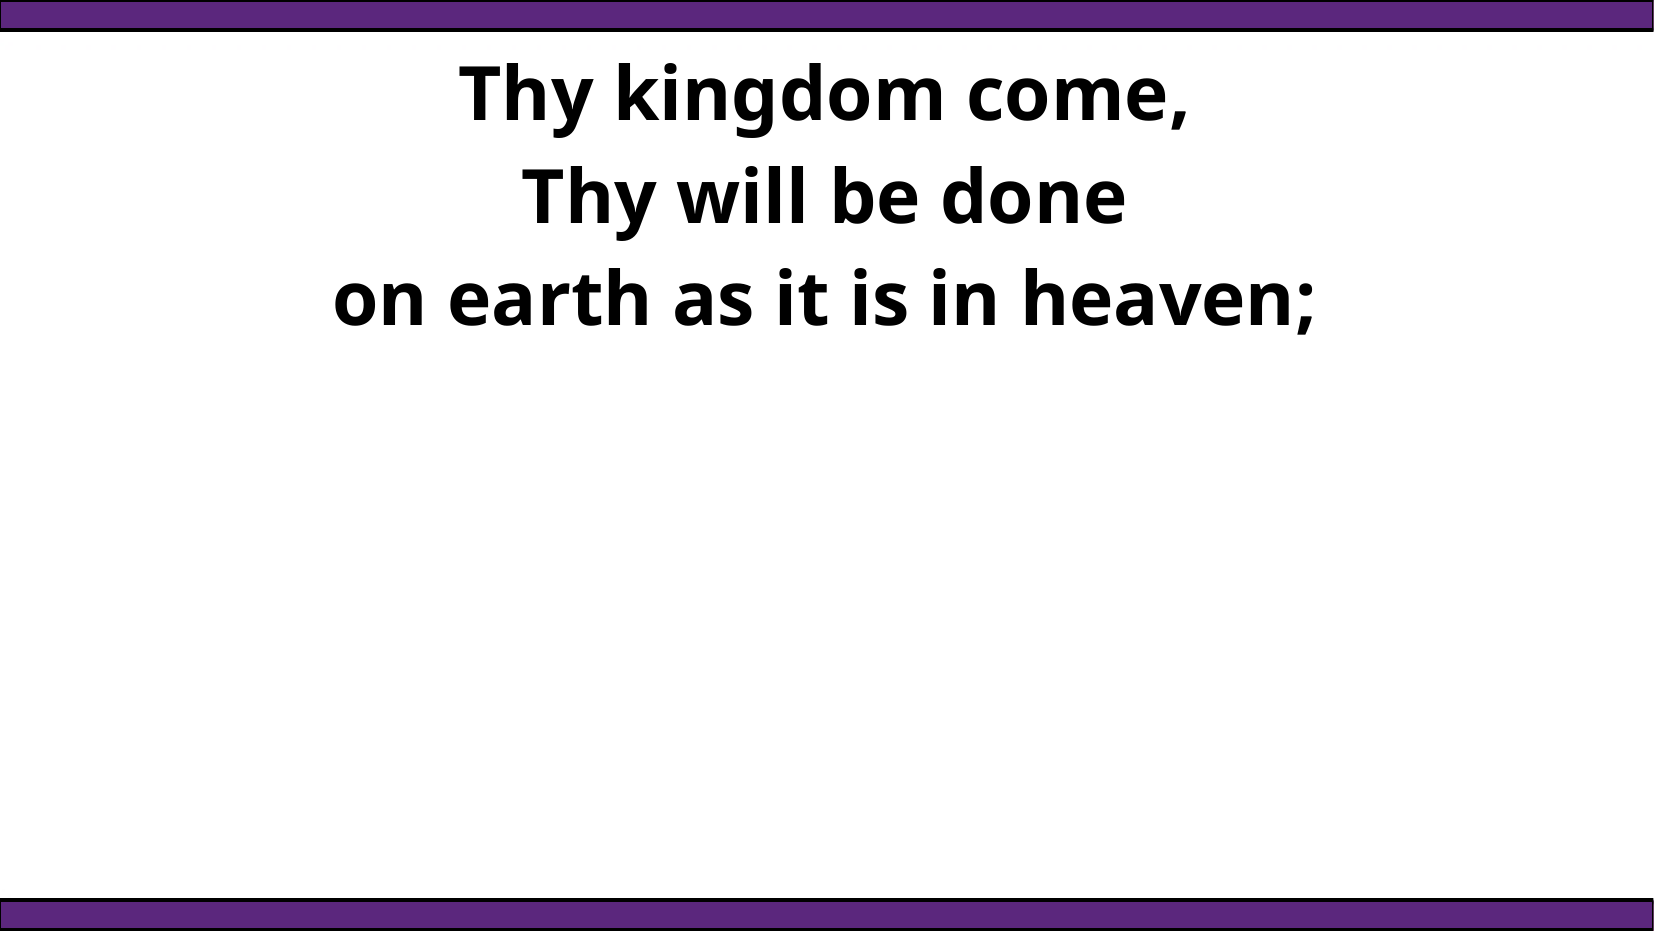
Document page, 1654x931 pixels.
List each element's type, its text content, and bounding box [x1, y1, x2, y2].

text_box [0, 0, 1654, 31]
text_box [0, 900, 1654, 931]
picture [0, 31, 1654, 900]
text_box Thy kingdom come, Thy will be done on earth as it is in heaven; [60, 33, 1591, 348]
